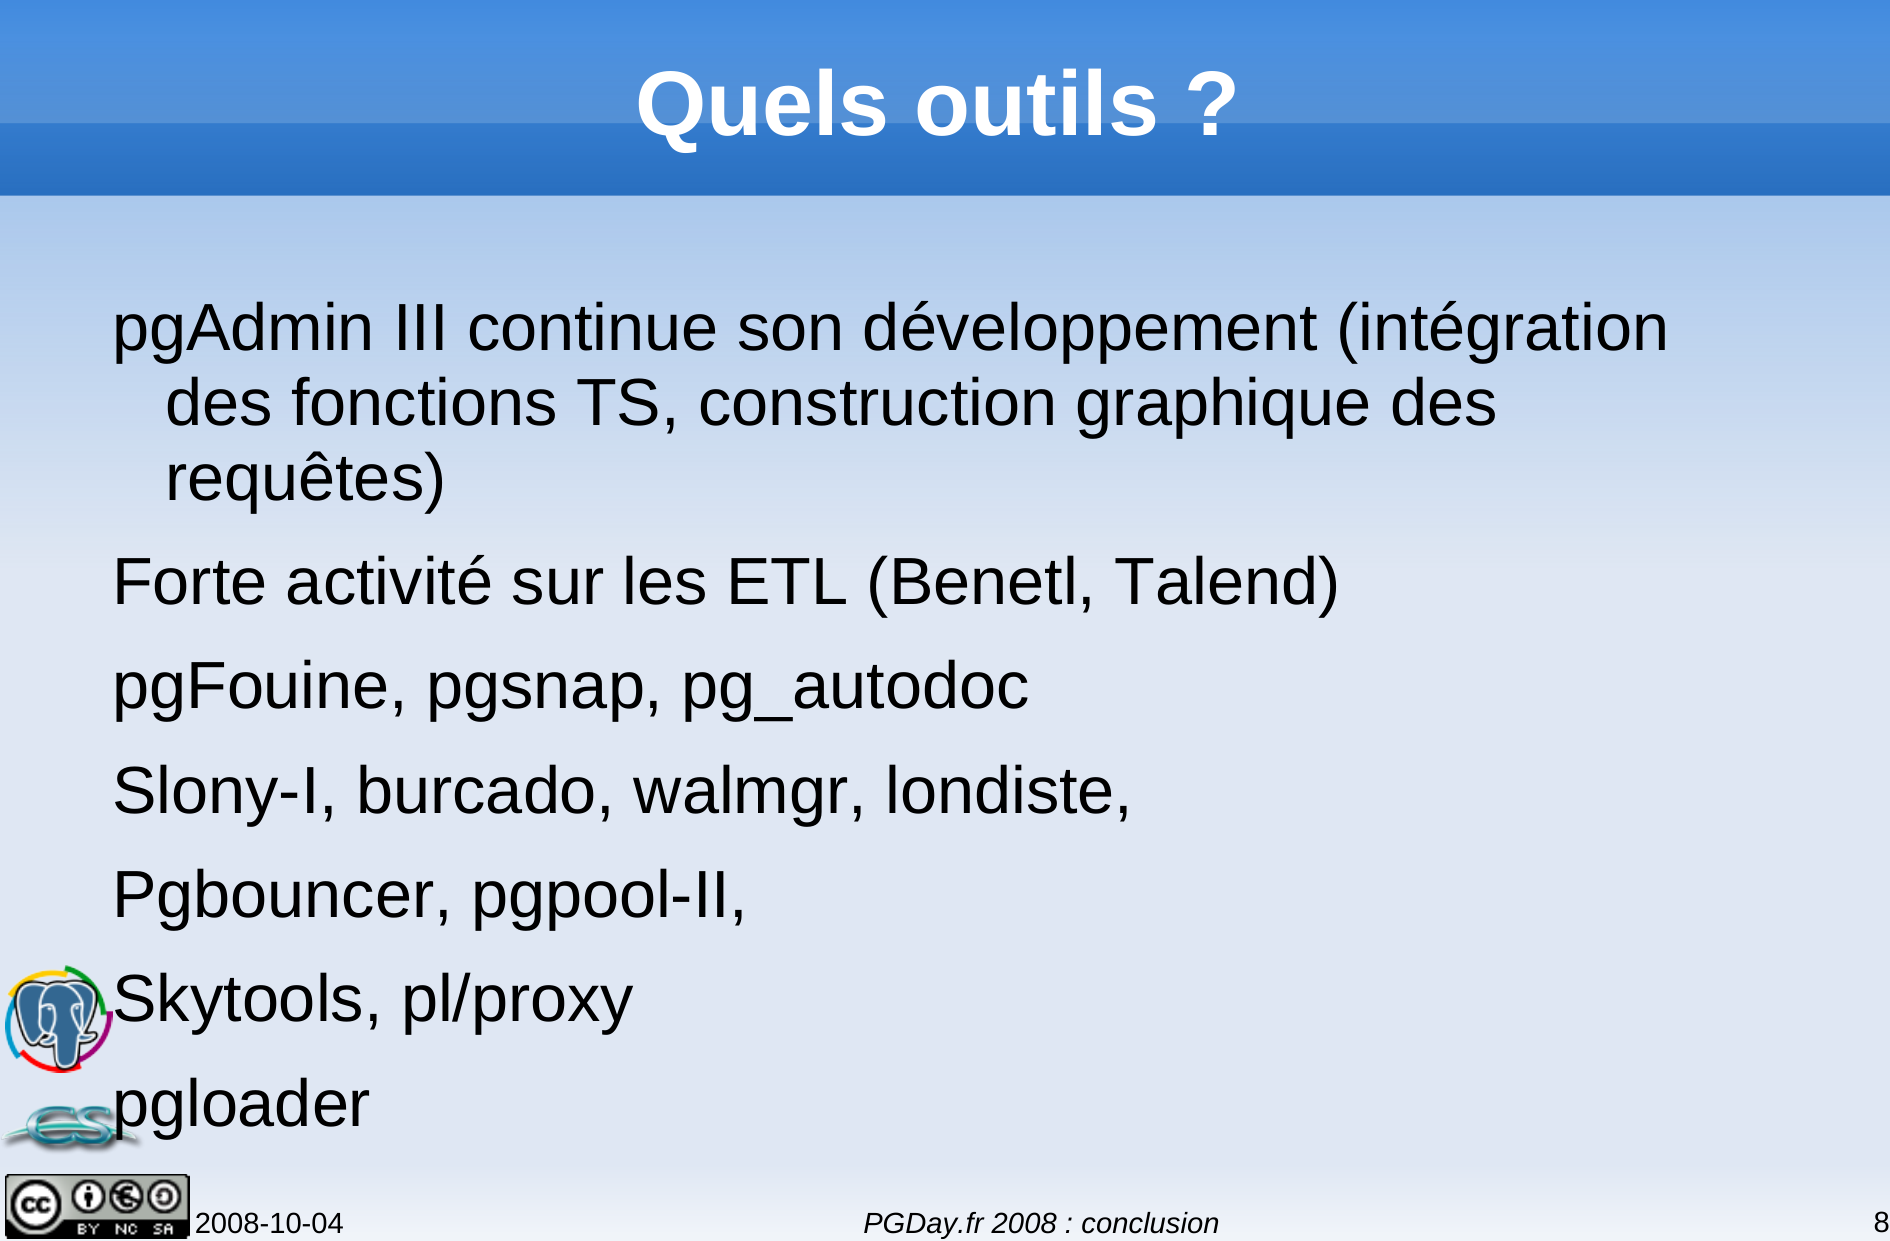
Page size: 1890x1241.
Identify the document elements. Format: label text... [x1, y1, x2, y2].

title Quels outils ? [87, 0, 1789, 208]
picture [0, 0, 1890, 1241]
list pgAdmin III continue son développement (intégration des fonctions TS, construction graphique des requêtes) Forte activité sur les ETL (Benetl, Talend) pgFouine, pgsnap, pg_autodoc Slony-I, burcado, walmgr, londiste, Pgbouncer, pgpool-II, Skytools, pl/proxy pgloader [94, 290, 1796, 1141]
